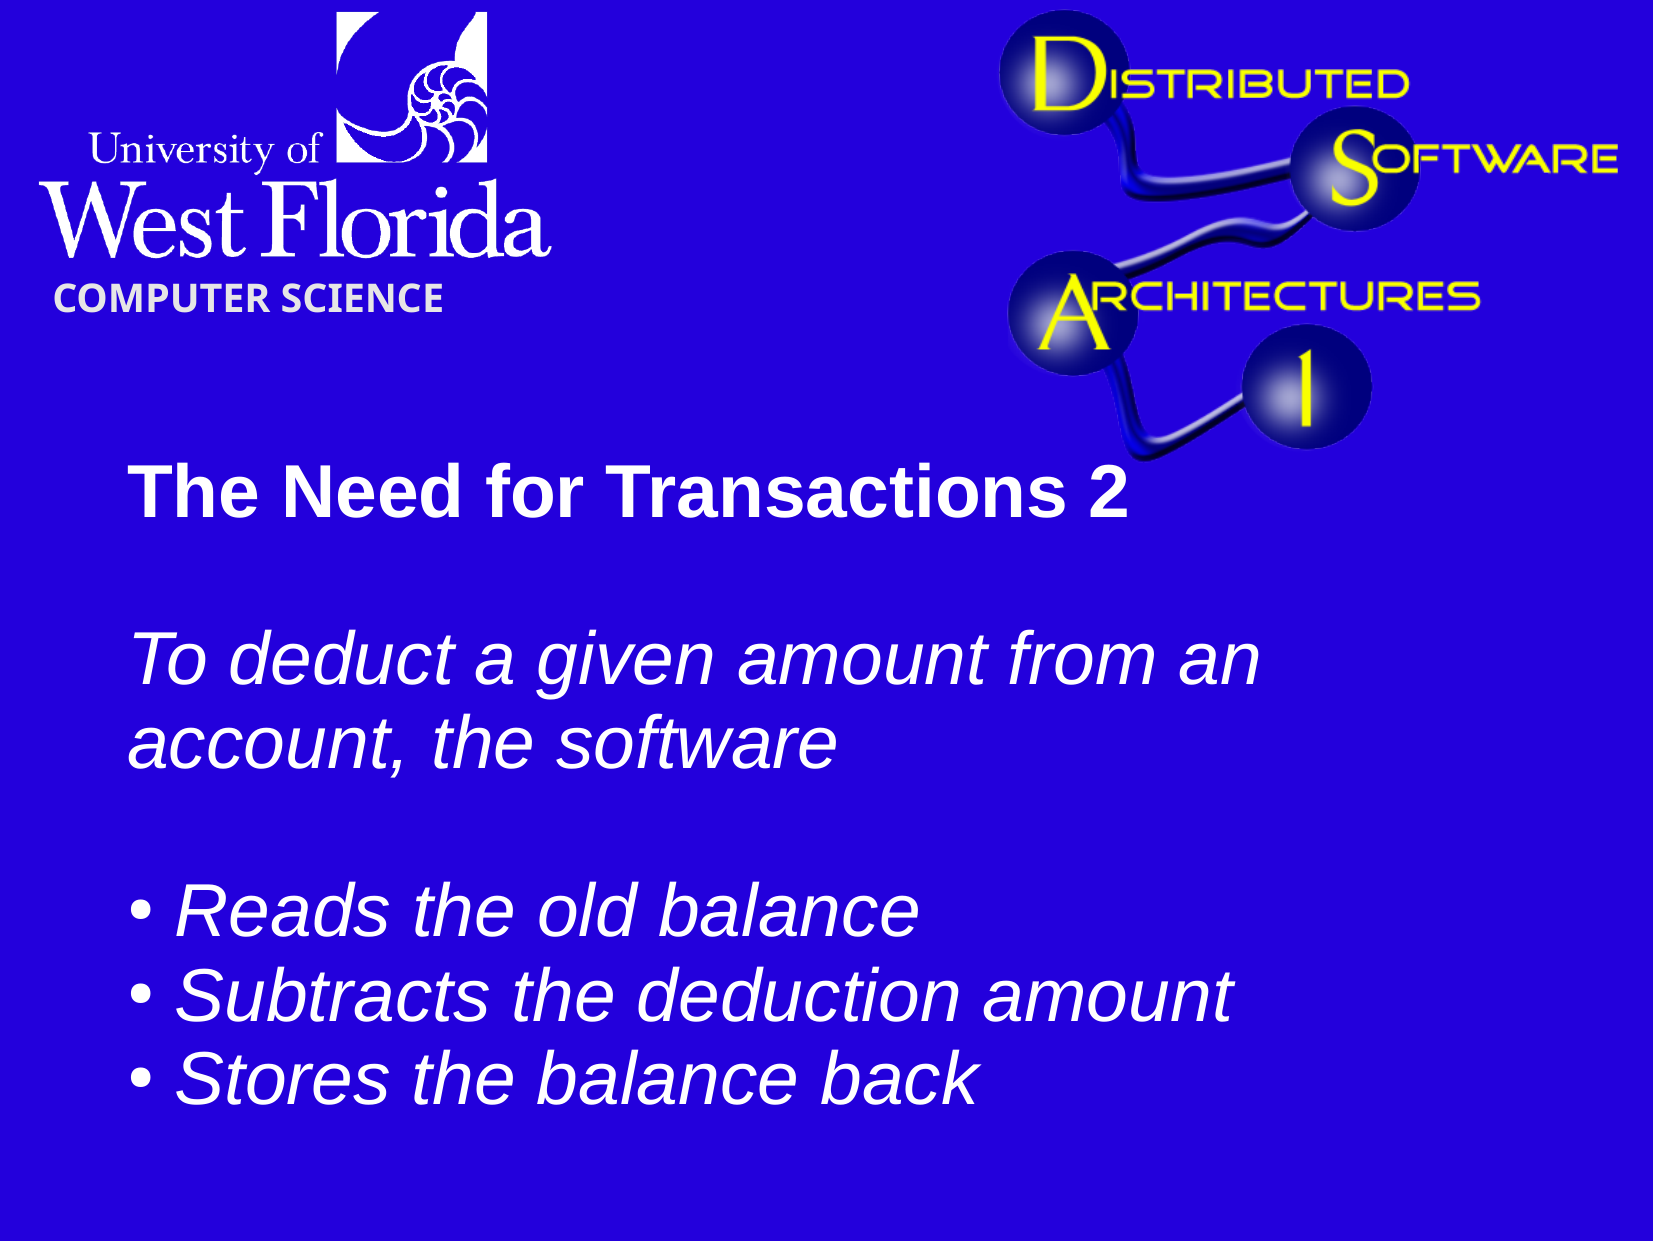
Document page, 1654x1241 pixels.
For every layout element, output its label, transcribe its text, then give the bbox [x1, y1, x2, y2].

picture [910, 0, 1653, 506]
text_box COMPUTER SCIENCE [37, 262, 563, 334]
picture [37, 0, 559, 262]
text_box The Need for Transactions 2 To deduct a given amount from an account, the software Reads the old balance Subtracts the deduction amount Stores the balance back [112, 441, 1426, 1129]
